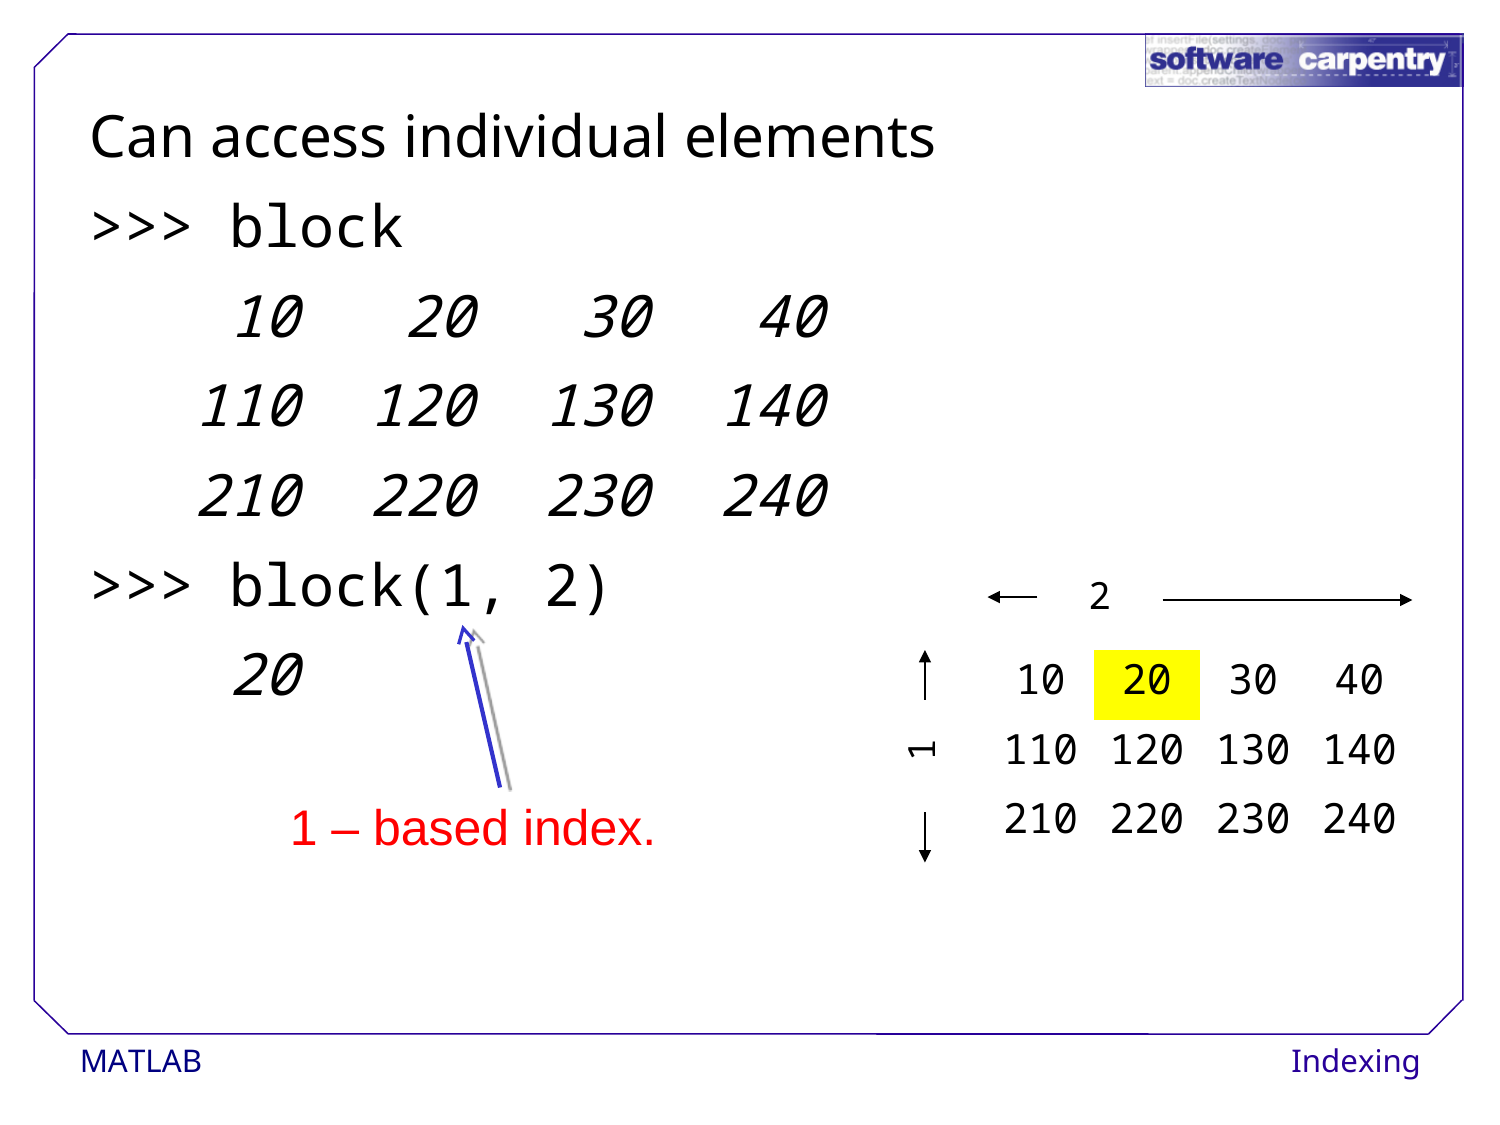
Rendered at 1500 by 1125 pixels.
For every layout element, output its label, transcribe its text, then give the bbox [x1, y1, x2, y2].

table_header 20 [1094, 650, 1200, 720]
table_cell 130 [1200, 720, 1306, 789]
table_cell 140 [1306, 720, 1412, 789]
picture [1145, 33, 1464, 87]
table_header 10 [988, 650, 1094, 720]
table_cell 240 [1306, 789, 1412, 858]
table_cell 110 [988, 720, 1094, 789]
table_cell 210 [988, 789, 1094, 858]
table_cell 230 [1200, 789, 1306, 858]
table_header 30 [1200, 650, 1306, 720]
table_header 40 [1306, 650, 1412, 720]
list Can access individual elements >>> block 10 20 30 40 110 120 130 140 210 220 230 240 >>> block(1, 2) 20 [75, 99, 1426, 1013]
table_cell 220 [1094, 789, 1200, 858]
table_cell 120 [1094, 720, 1200, 789]
text_box 1 [890, 723, 951, 776]
text_box 1 – based index. [275, 787, 726, 863]
text_box 2 [1051, 564, 1176, 626]
